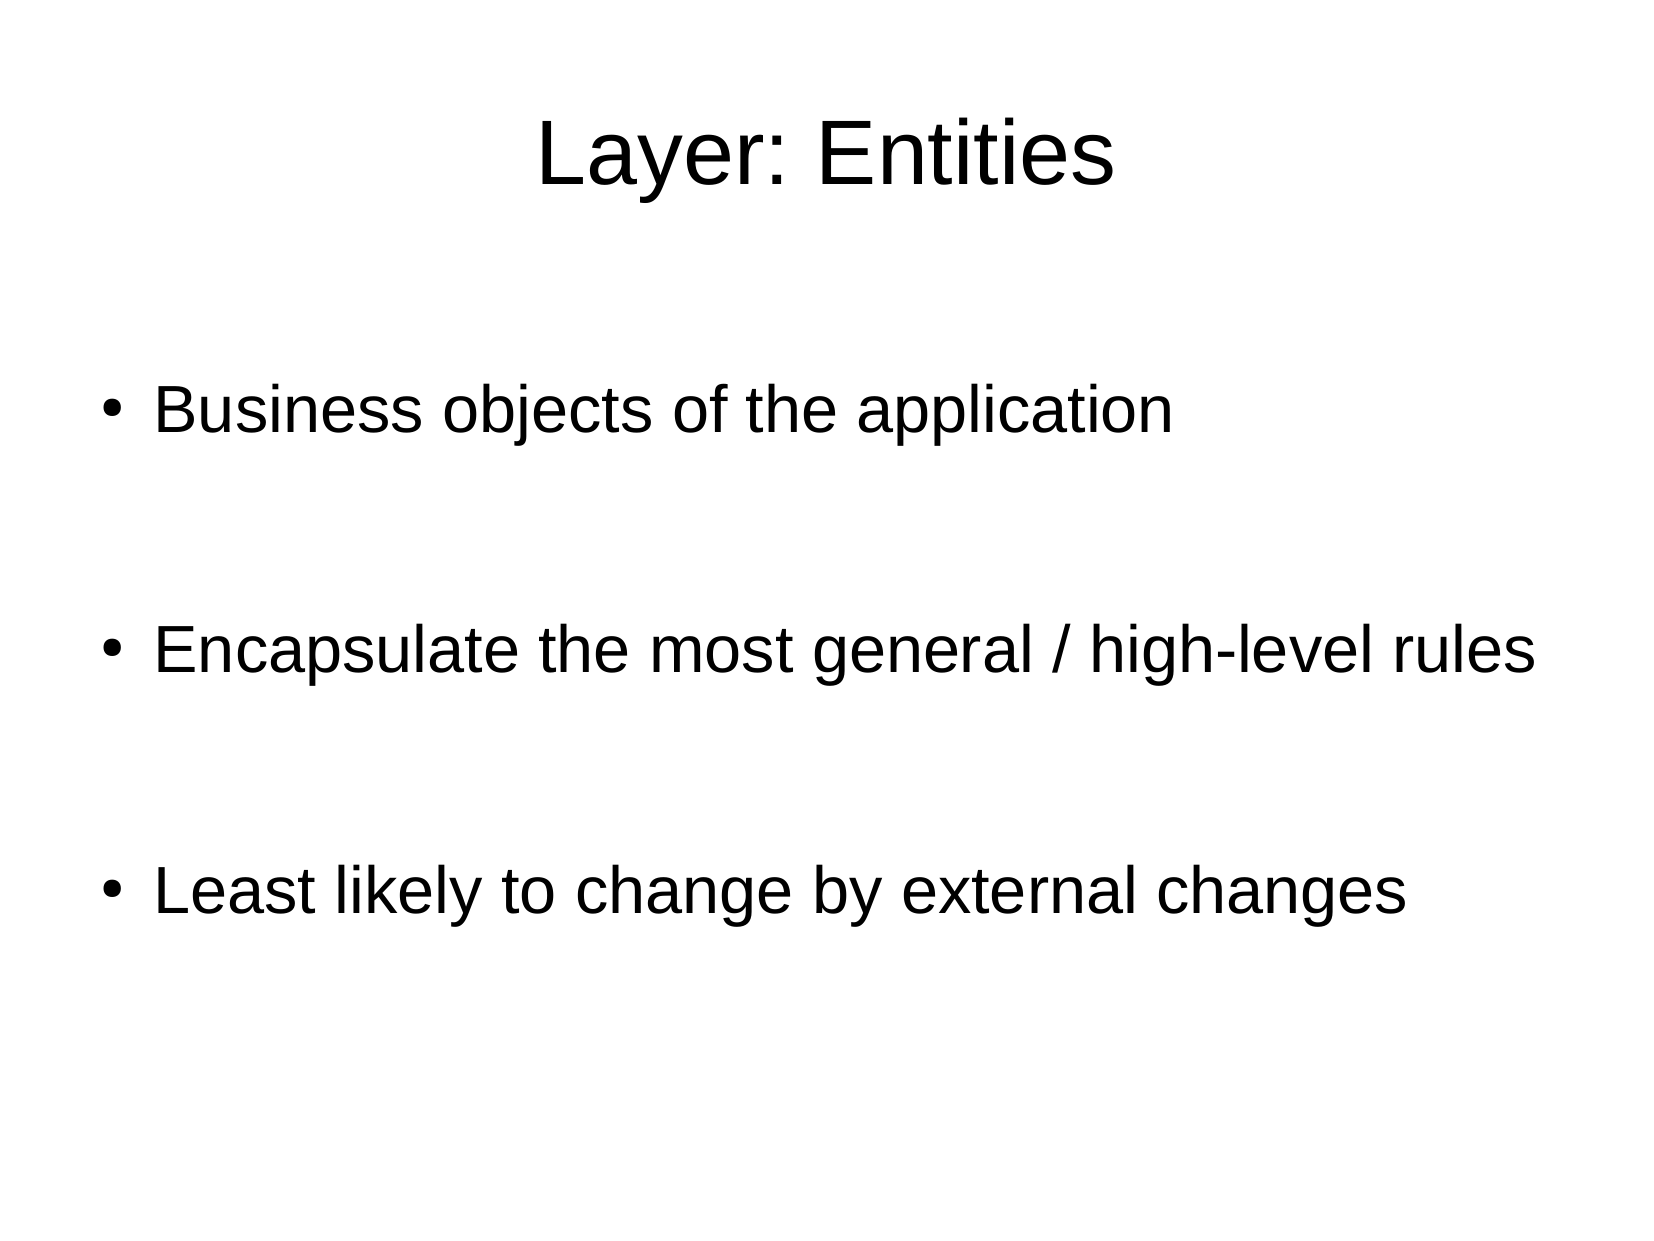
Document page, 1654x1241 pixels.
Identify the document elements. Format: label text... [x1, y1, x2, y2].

list Business objects of the application Encapsulate the most general / high-level rules Least likely to change by external changes [82, 290, 1571, 1010]
title Layer: Entities [82, 49, 1571, 257]
